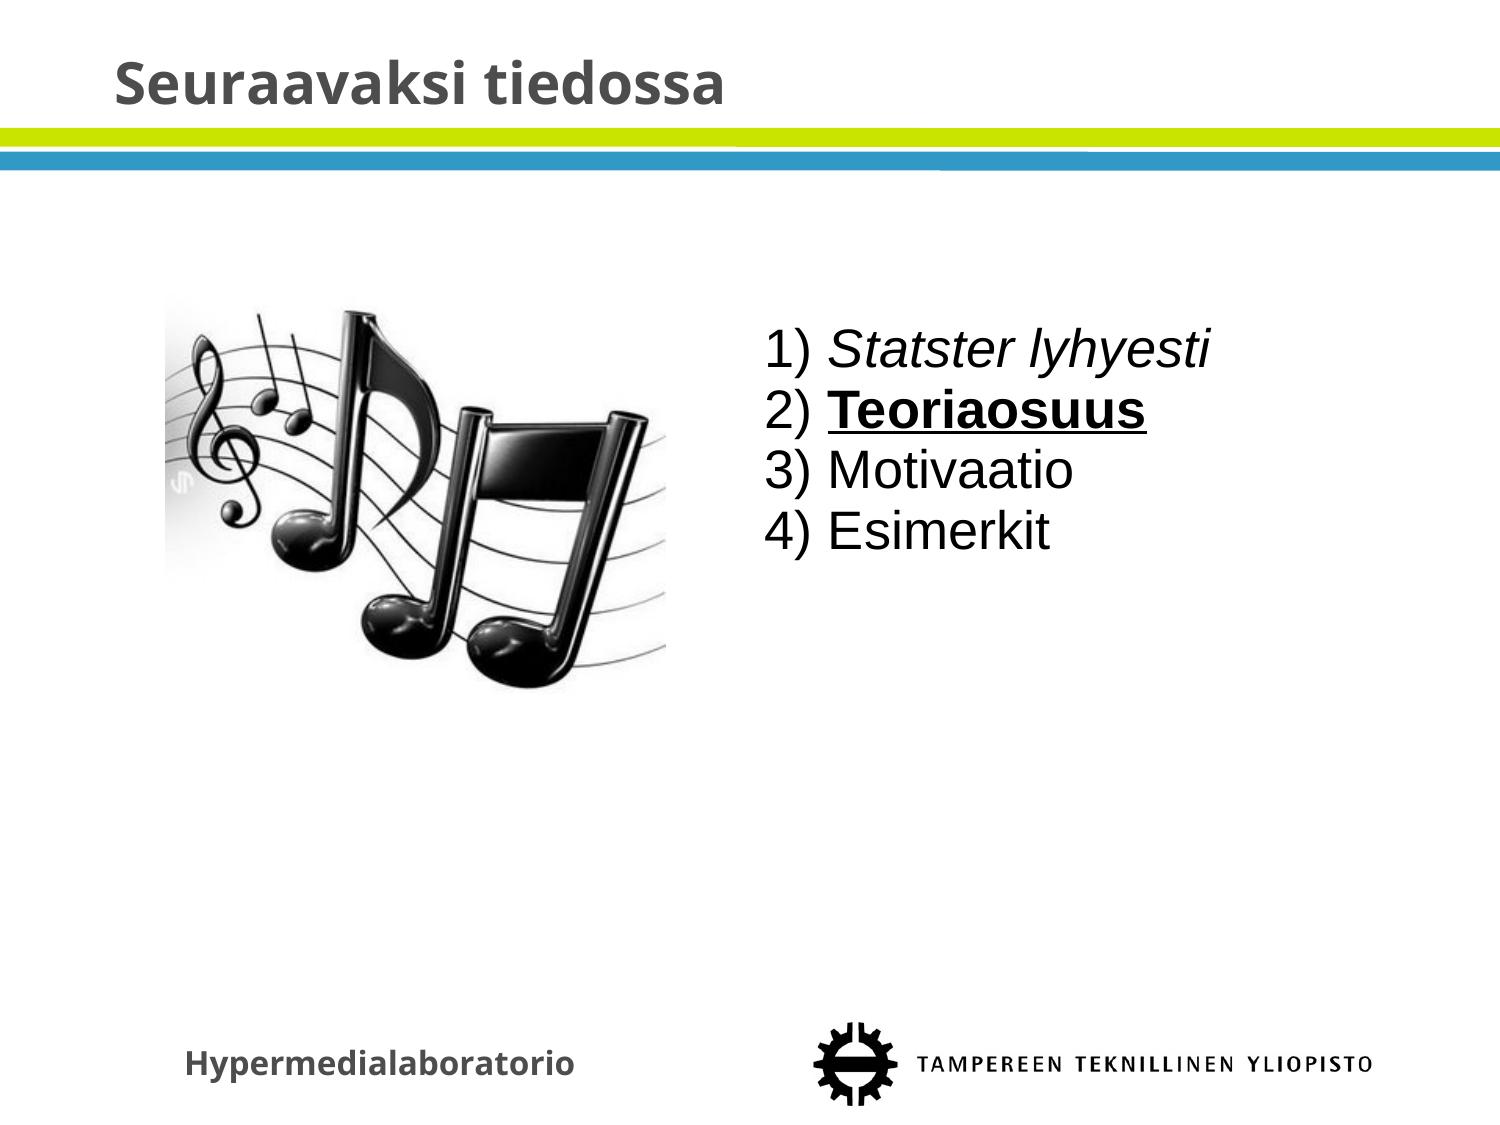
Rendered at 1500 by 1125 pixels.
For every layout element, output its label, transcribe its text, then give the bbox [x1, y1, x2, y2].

picture [165, 231, 666, 732]
table_header [100, 255, 750, 893]
table_header Statster lyhyesti Teoriaosuus Motivaatio Esimerkit [750, 255, 1399, 893]
picture [813, 1022, 1377, 1106]
title Seuraavaksi tiedossa [100, 3, 1100, 159]
